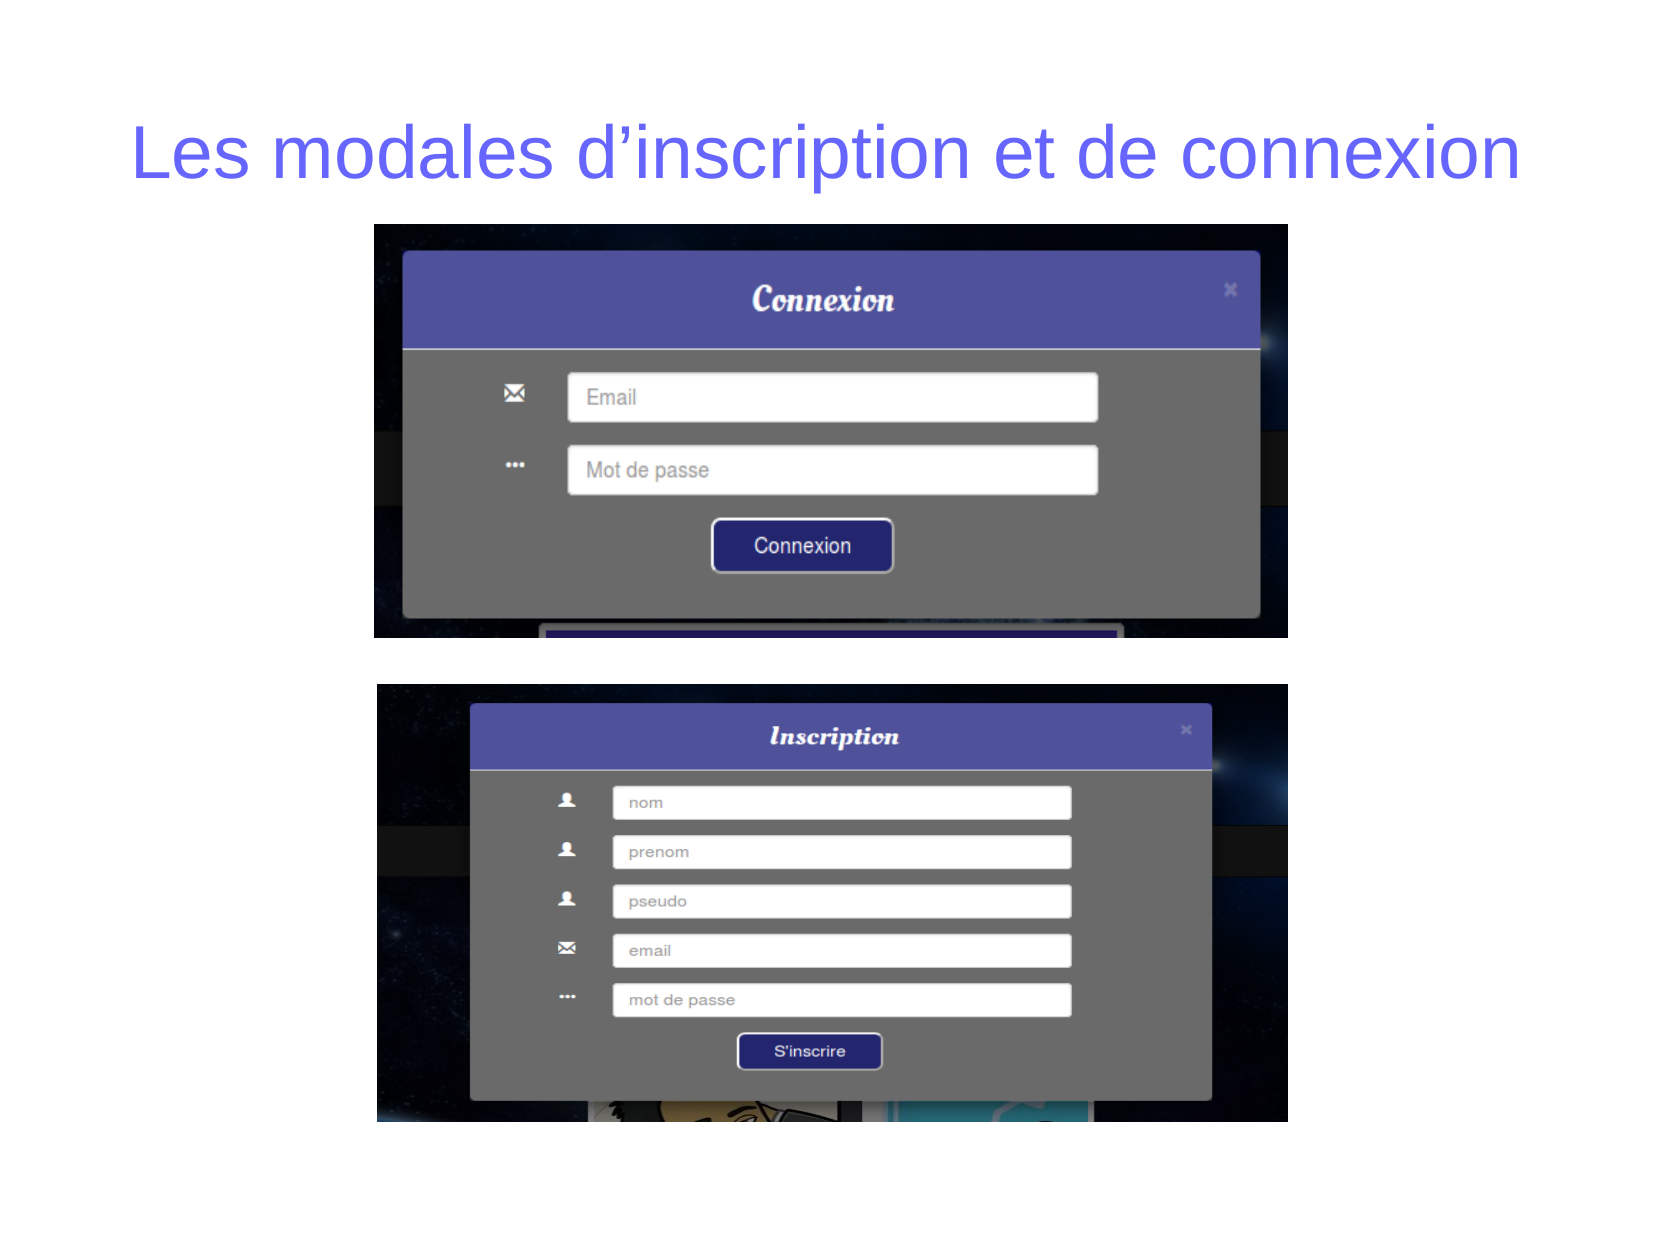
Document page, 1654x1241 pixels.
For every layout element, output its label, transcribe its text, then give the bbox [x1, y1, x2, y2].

title Les modales d’inscription et de connexion [82, 49, 1571, 257]
picture [374, 224, 1288, 638]
picture [377, 684, 1288, 1123]
